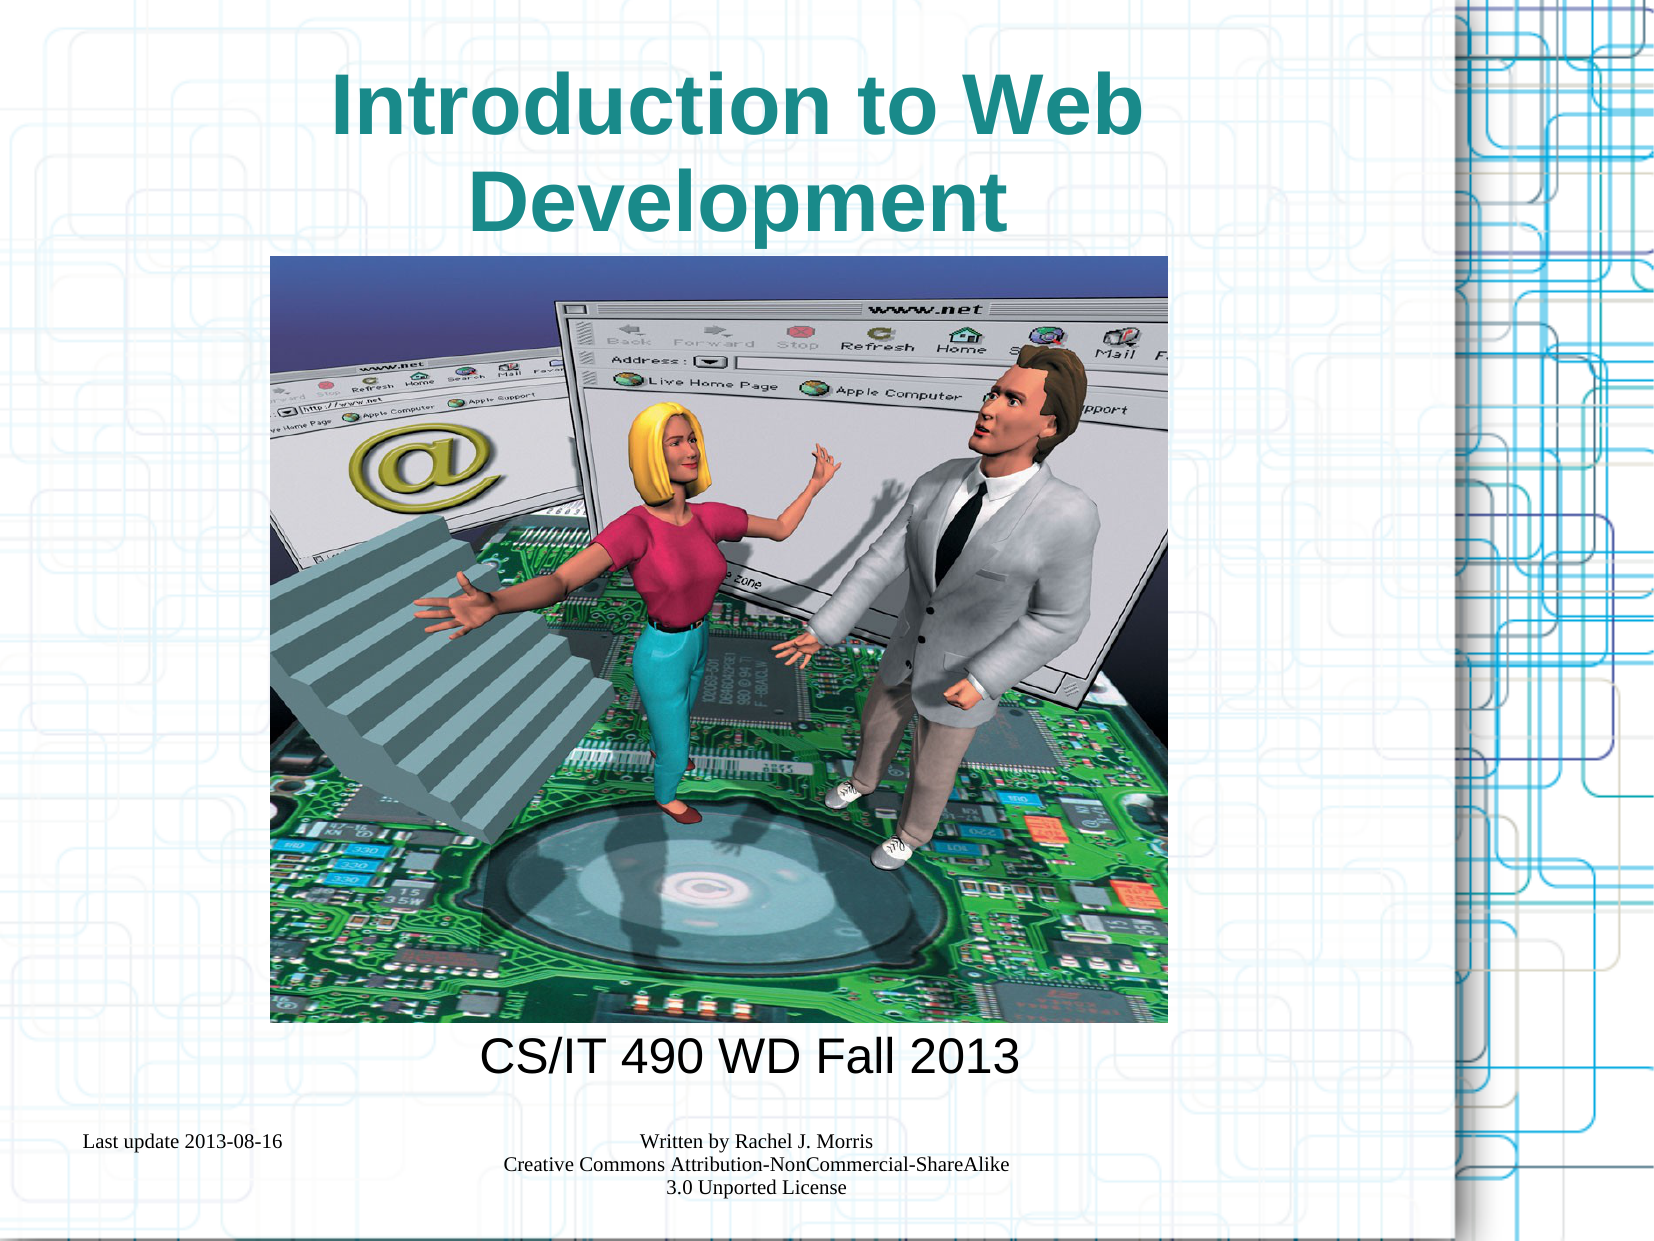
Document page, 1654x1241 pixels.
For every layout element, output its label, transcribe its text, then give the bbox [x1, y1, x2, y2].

subtitle CS/IT 490 WD Fall 2013 [82, 1022, 1418, 1090]
title Introduction to Web Development [59, 49, 1418, 257]
picture [0, 0, 1654, 1241]
